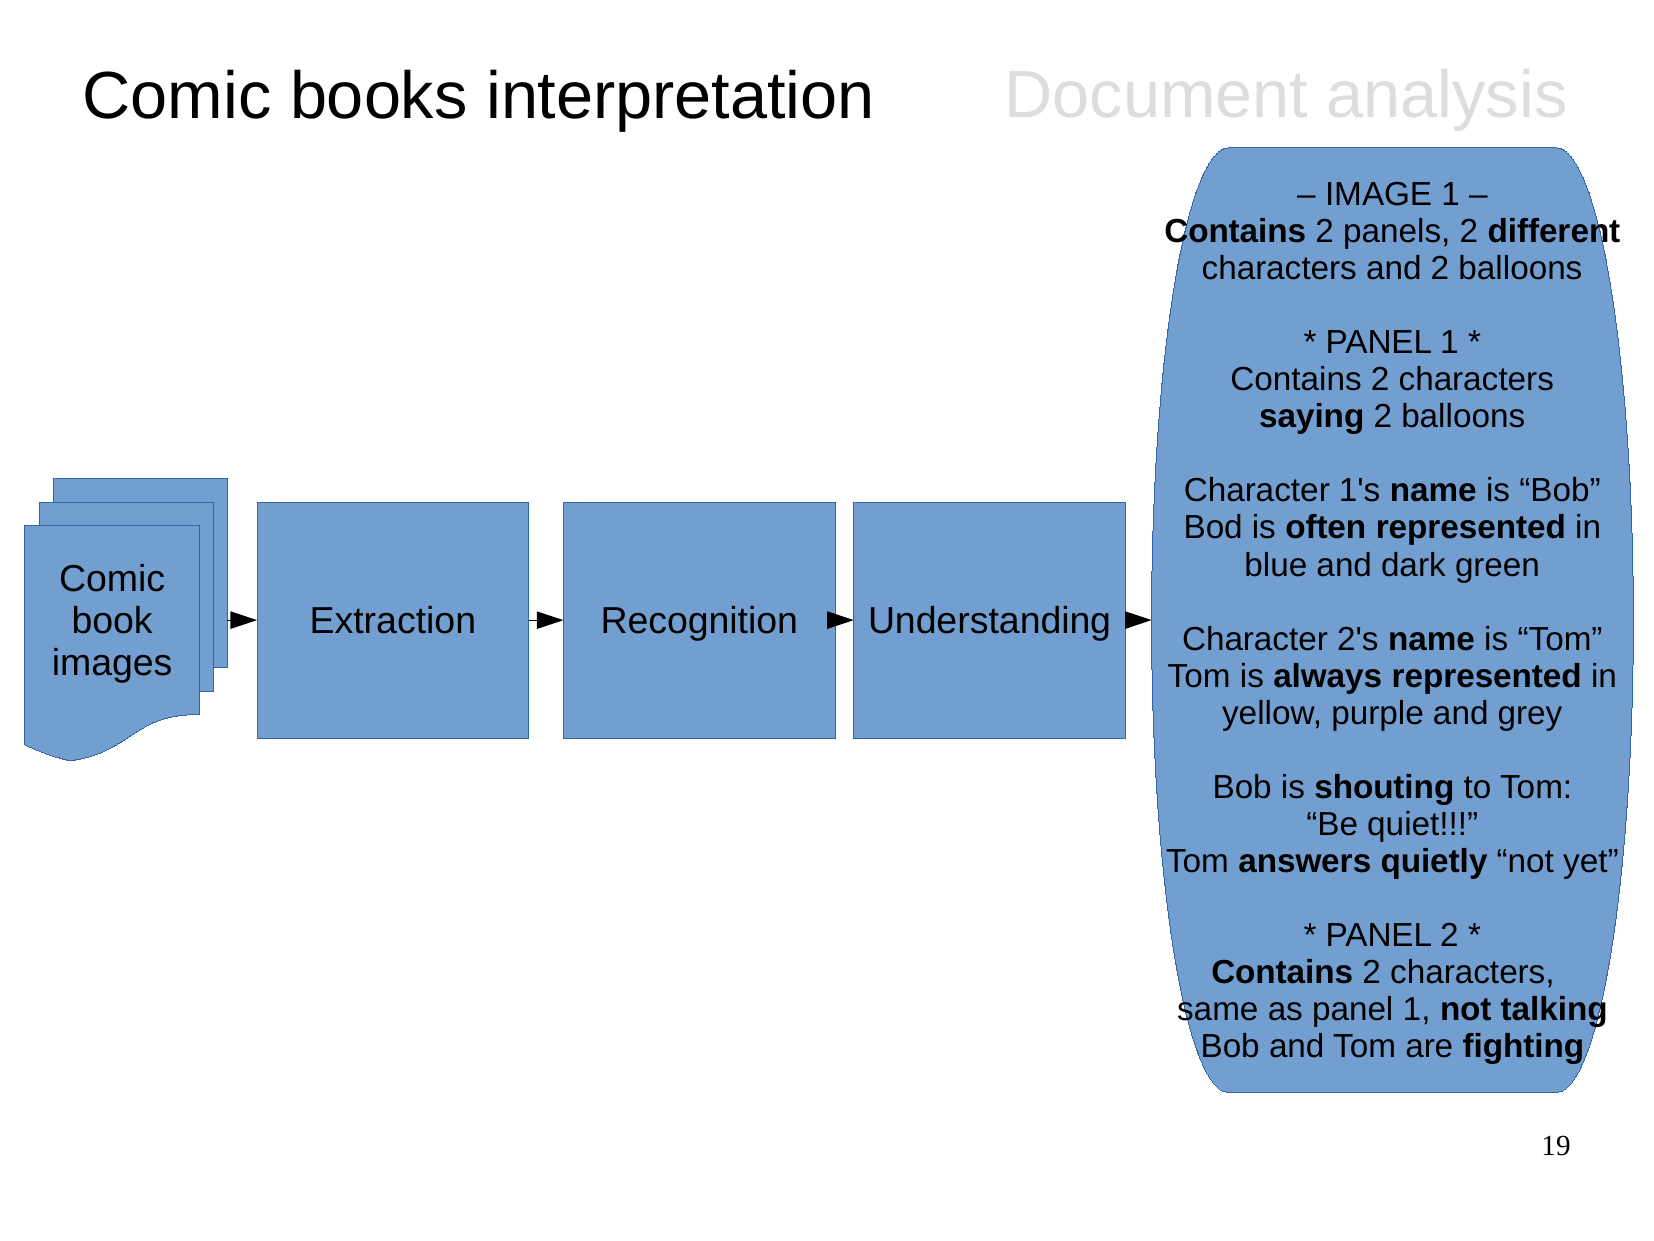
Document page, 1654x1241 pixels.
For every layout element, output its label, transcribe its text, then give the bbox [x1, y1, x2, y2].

text_box Recognition [563, 502, 836, 739]
text_box – IMAGE 1 – Contains 2 panels, 2 different characters and 2 balloons * PANEL 1 * Contains 2 characters saying 2 balloons Character 1's name is “Bob” Bod is often represented in blue and dark green Character 2's name is “Tom” Tom is always represented in yellow, purple and grey Bob is shouting to Tom: “Be quiet!!!” Tom answers quietly “not yet” * PANEL 2 * Contains 2 characters, same as panel 1, not talking Bob and Tom are fighting [1151, 147, 1634, 1093]
text_box Comic book images [24, 478, 228, 761]
text_box Understanding [853, 502, 1126, 739]
text_box Extraction [257, 502, 529, 739]
title Comic books interpretation [82, 49, 1571, 142]
